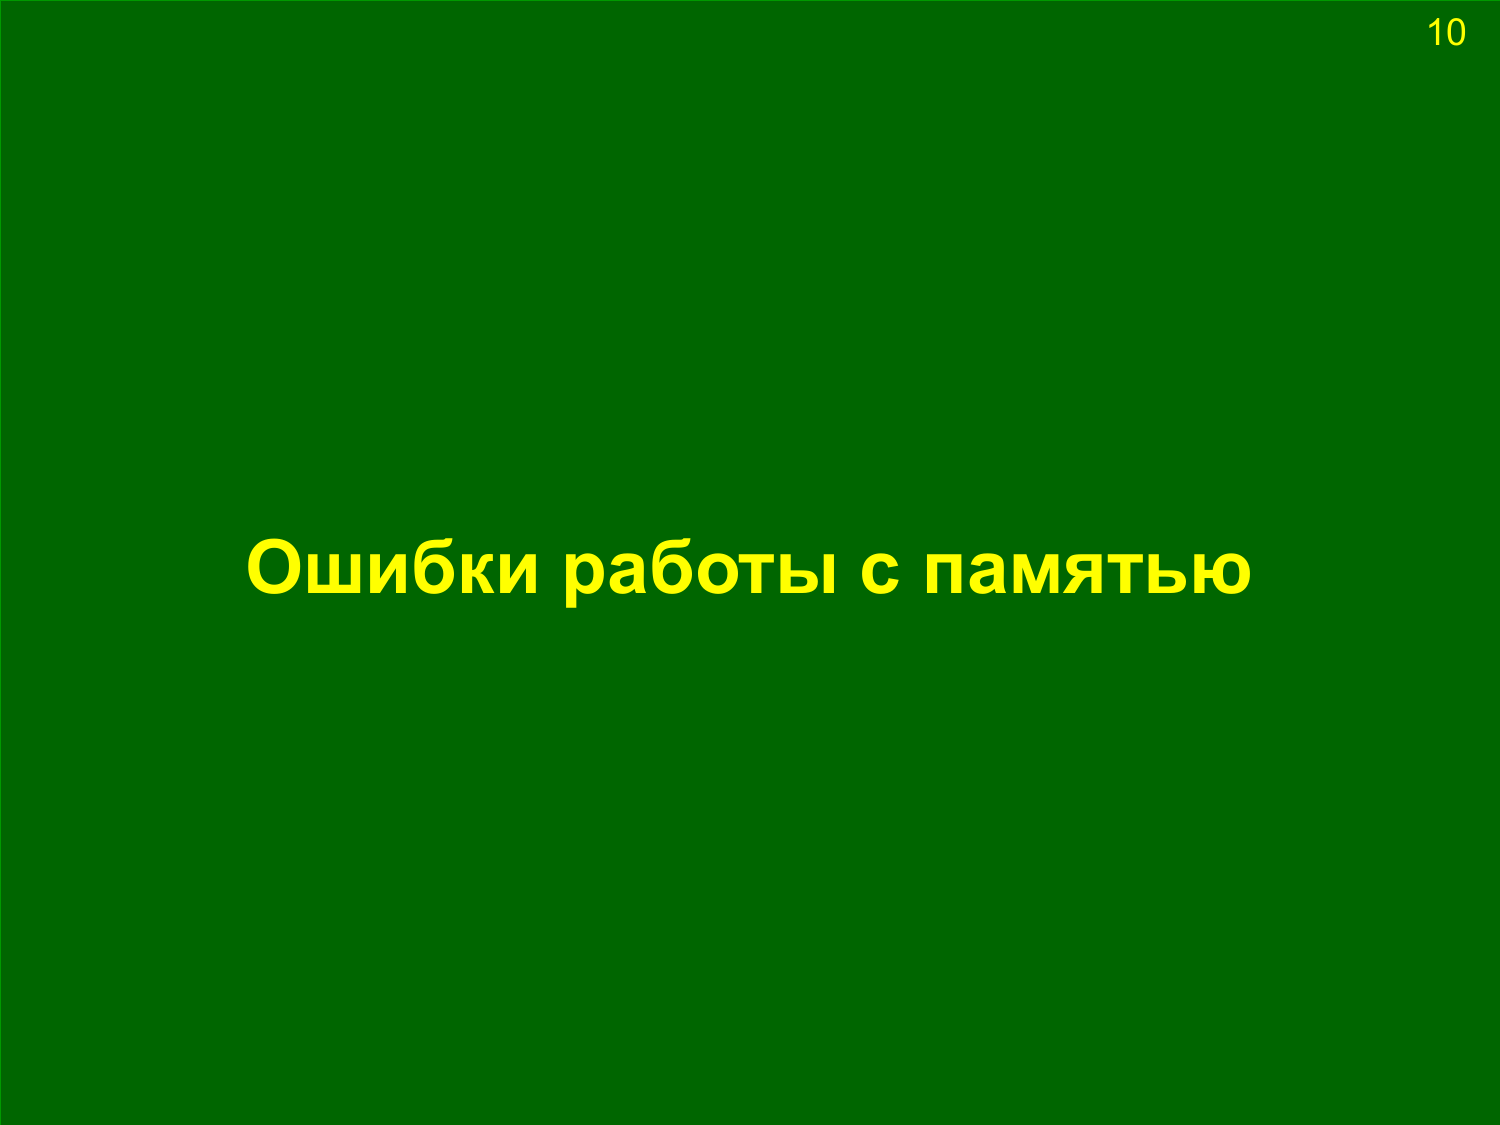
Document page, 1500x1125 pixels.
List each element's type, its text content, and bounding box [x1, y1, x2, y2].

title Ошибки работы с памятью [75, 407, 1425, 728]
